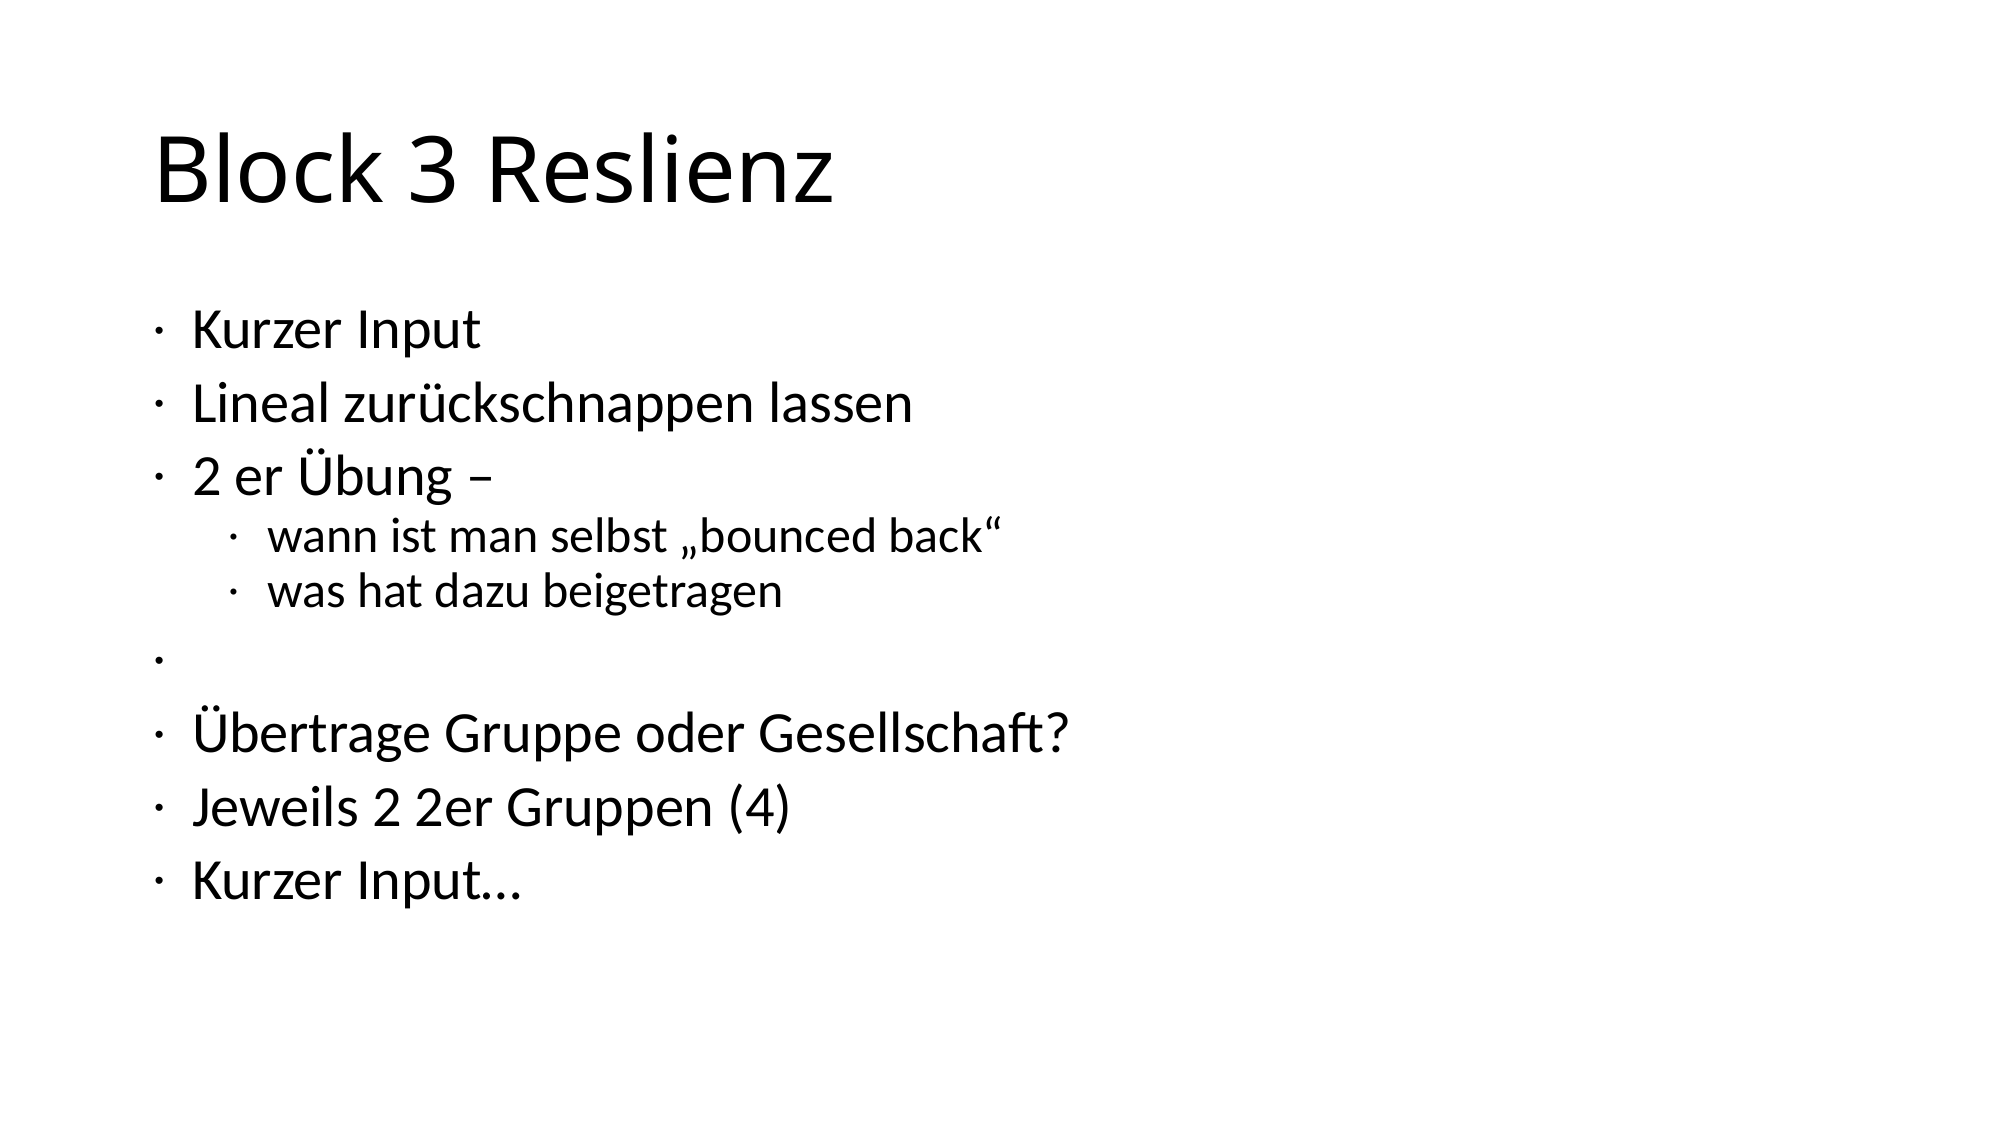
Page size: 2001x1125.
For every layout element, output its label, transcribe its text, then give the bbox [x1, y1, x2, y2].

list Kurzer Input Lineal zurückschnappen lassen 2 er Übung – wann ist man selbst „bounced back“ was hat dazu beigetragen Übertrage Gruppe oder Gesellschaft? Jeweils 2 2er Gruppen (4) Kurzer Input… [137, 299, 1863, 1014]
title Block 3 Reslienz [137, 59, 1863, 278]
